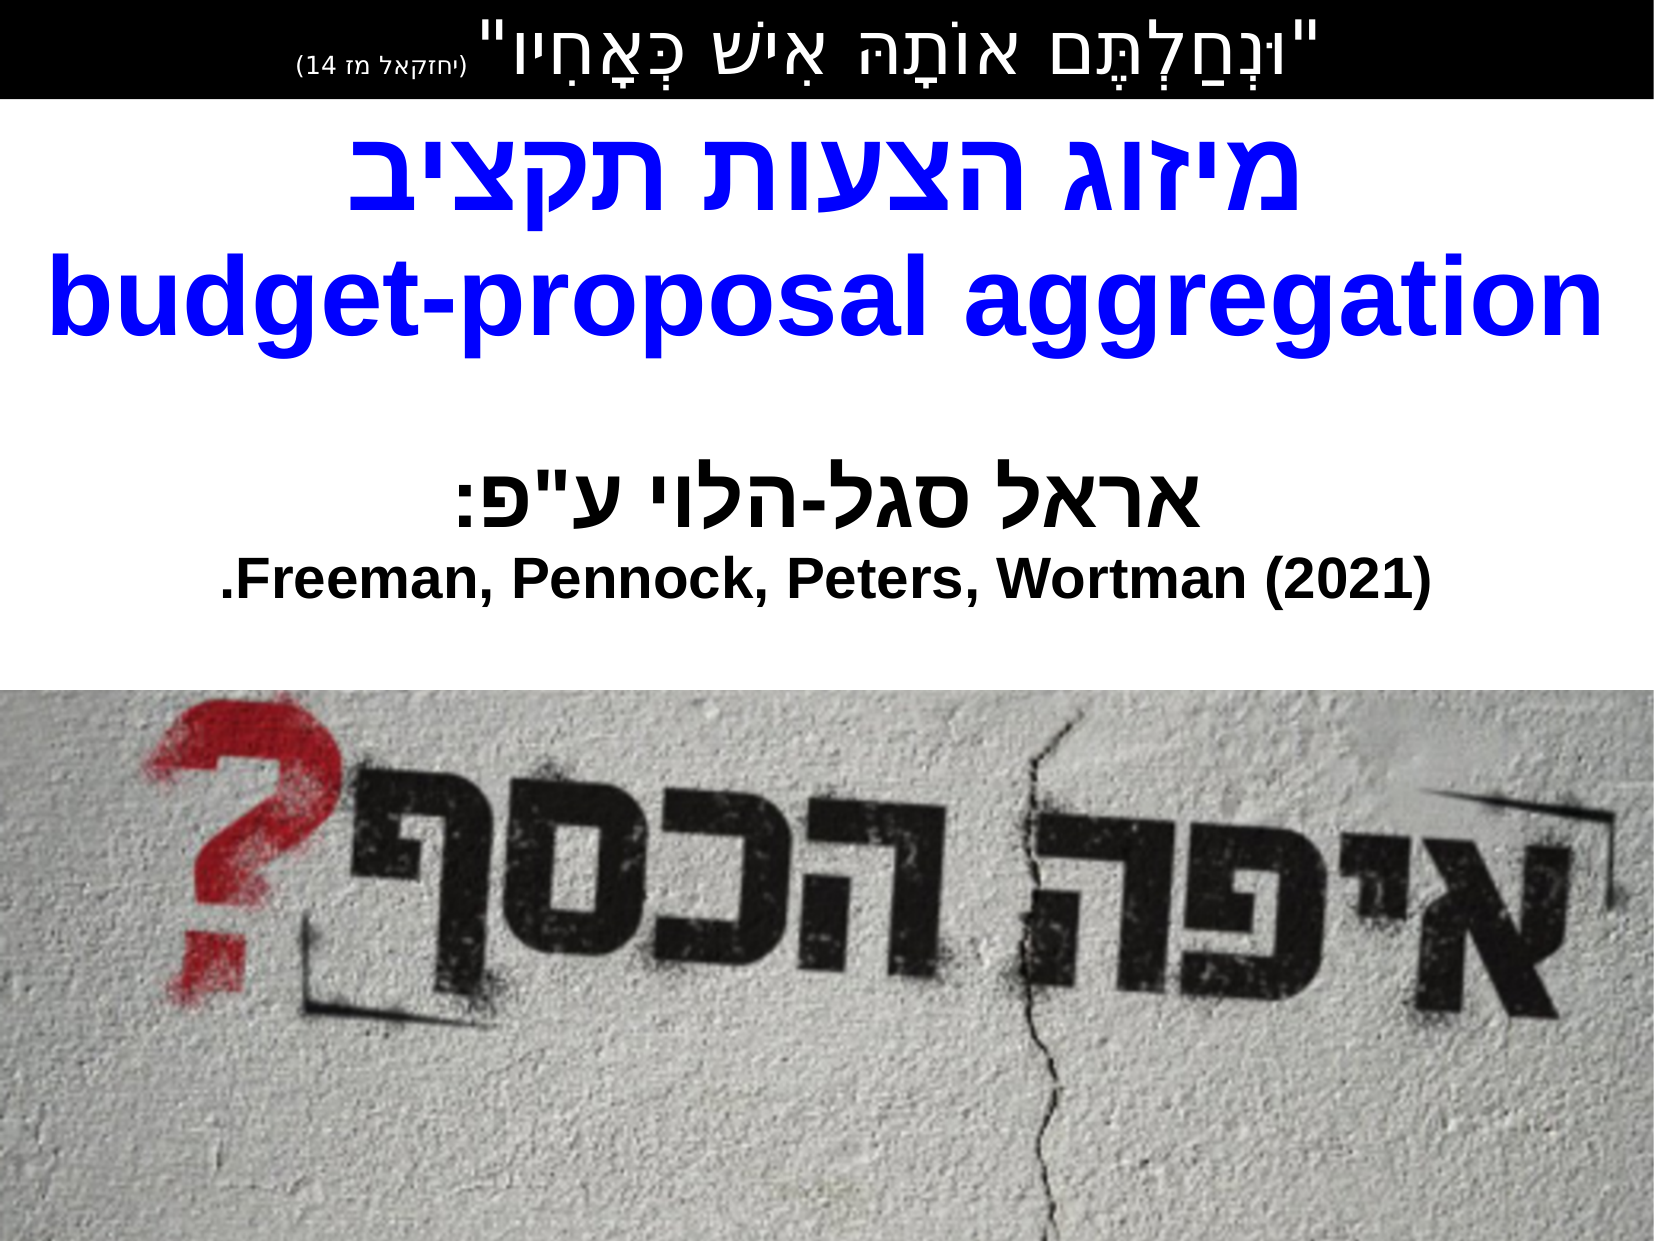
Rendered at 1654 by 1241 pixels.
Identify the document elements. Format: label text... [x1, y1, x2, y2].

title מיזוג הצעות תקציב budget-proposal aggregation אראל סגל-הלוי ע"פ: Freeman, Pennock, Peters, Wortman (2021). [0, 100, 1654, 645]
picture [0, 690, 1654, 1241]
text_box "וּנְחַלְתֶּם אוֹתָהּ אִישׁ כְּאָחִיו" (יחזקאל מז 14) [0, 0, 1654, 100]
